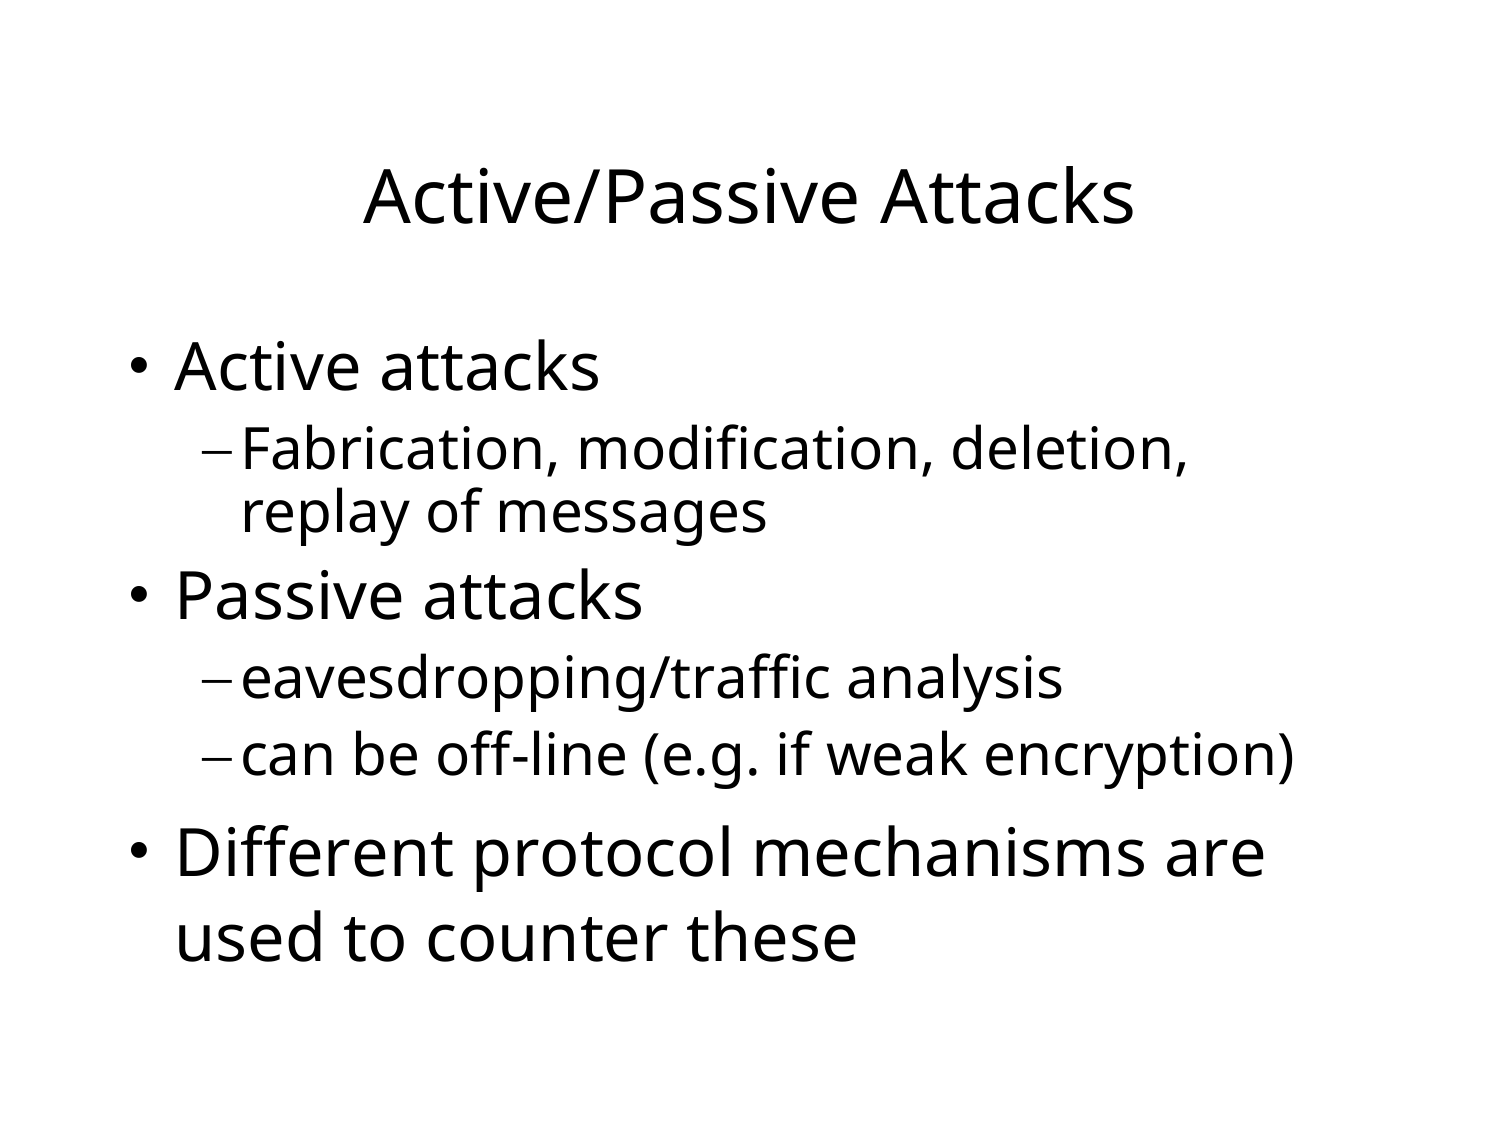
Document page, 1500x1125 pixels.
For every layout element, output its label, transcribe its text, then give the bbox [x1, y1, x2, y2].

list Active attacks Fabrication, modification, deletion, replay of messages Passive attacks eavesdropping/traffic analysis can be off-line (e.g. if weak encryption)‏ Different protocol mechanisms are used to counter these [112, 324, 1388, 1000]
title Active/Passive Attacks [112, 99, 1388, 288]
